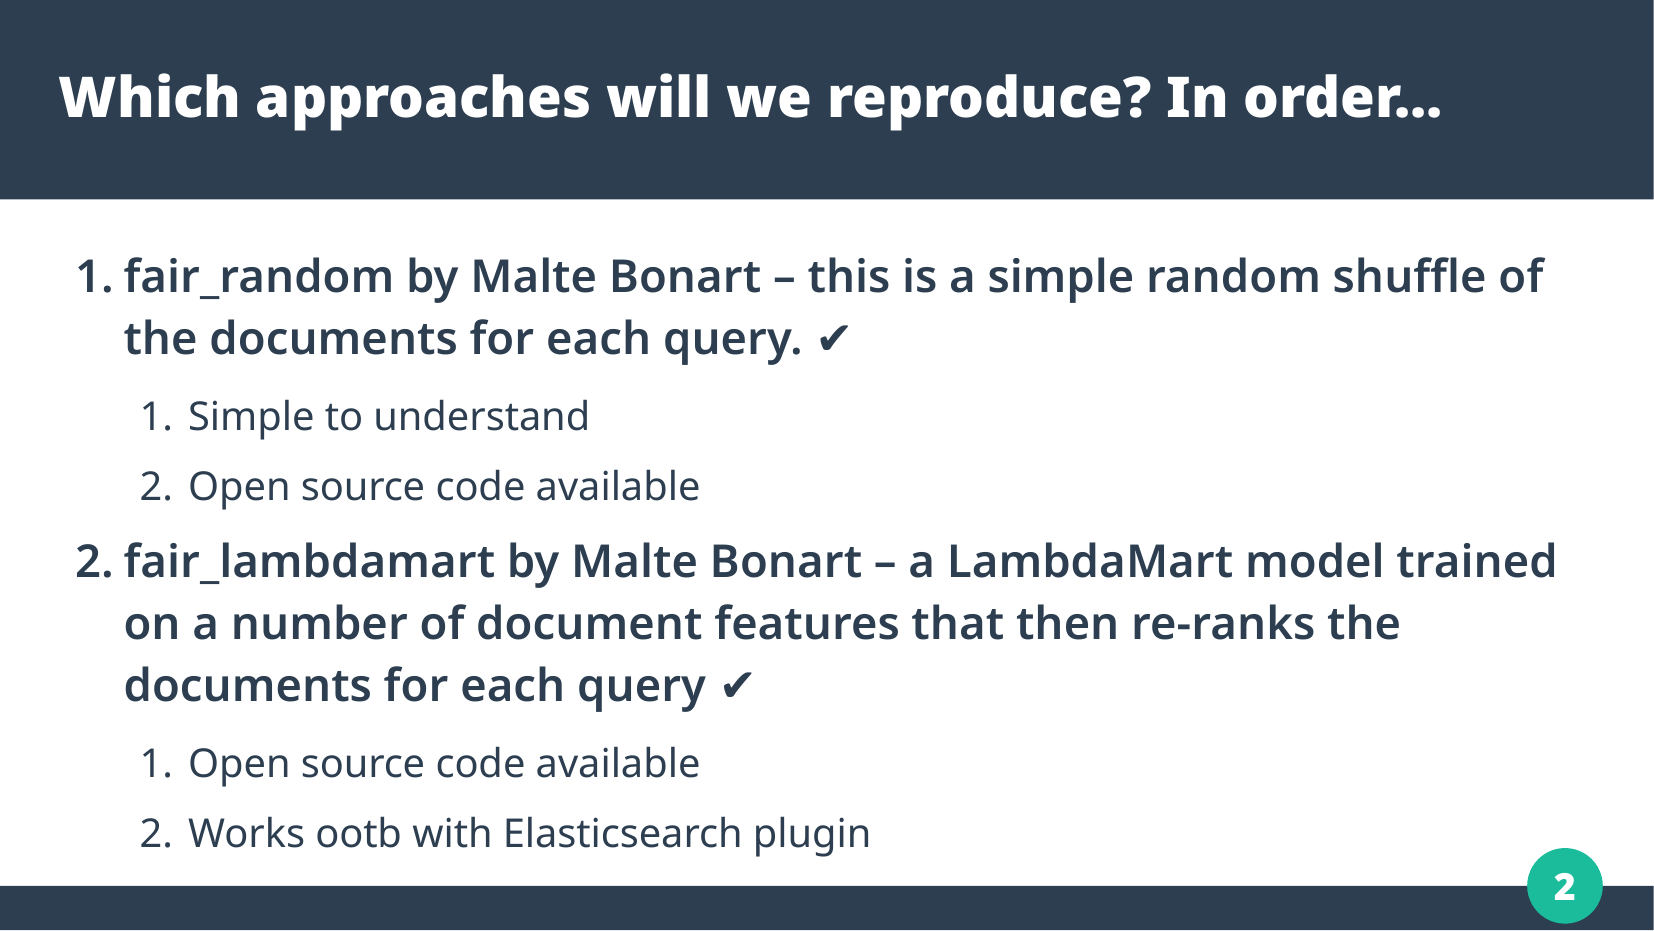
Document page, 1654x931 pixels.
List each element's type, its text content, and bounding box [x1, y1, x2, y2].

list fair_random by Malte Bonart – this is a simple random shuffle of the documents for each query. ✔ Simple to understand Open source code available fair_lambdamart by Malte Bonart – a LambdaMart model trained on a number of document features that then re-ranks the documents for each query ✔ Open source code available Works ootb with Elasticsearch plugin [59, 243, 1595, 864]
title Which approaches will we reproduce? In order... [59, 37, 1595, 156]
